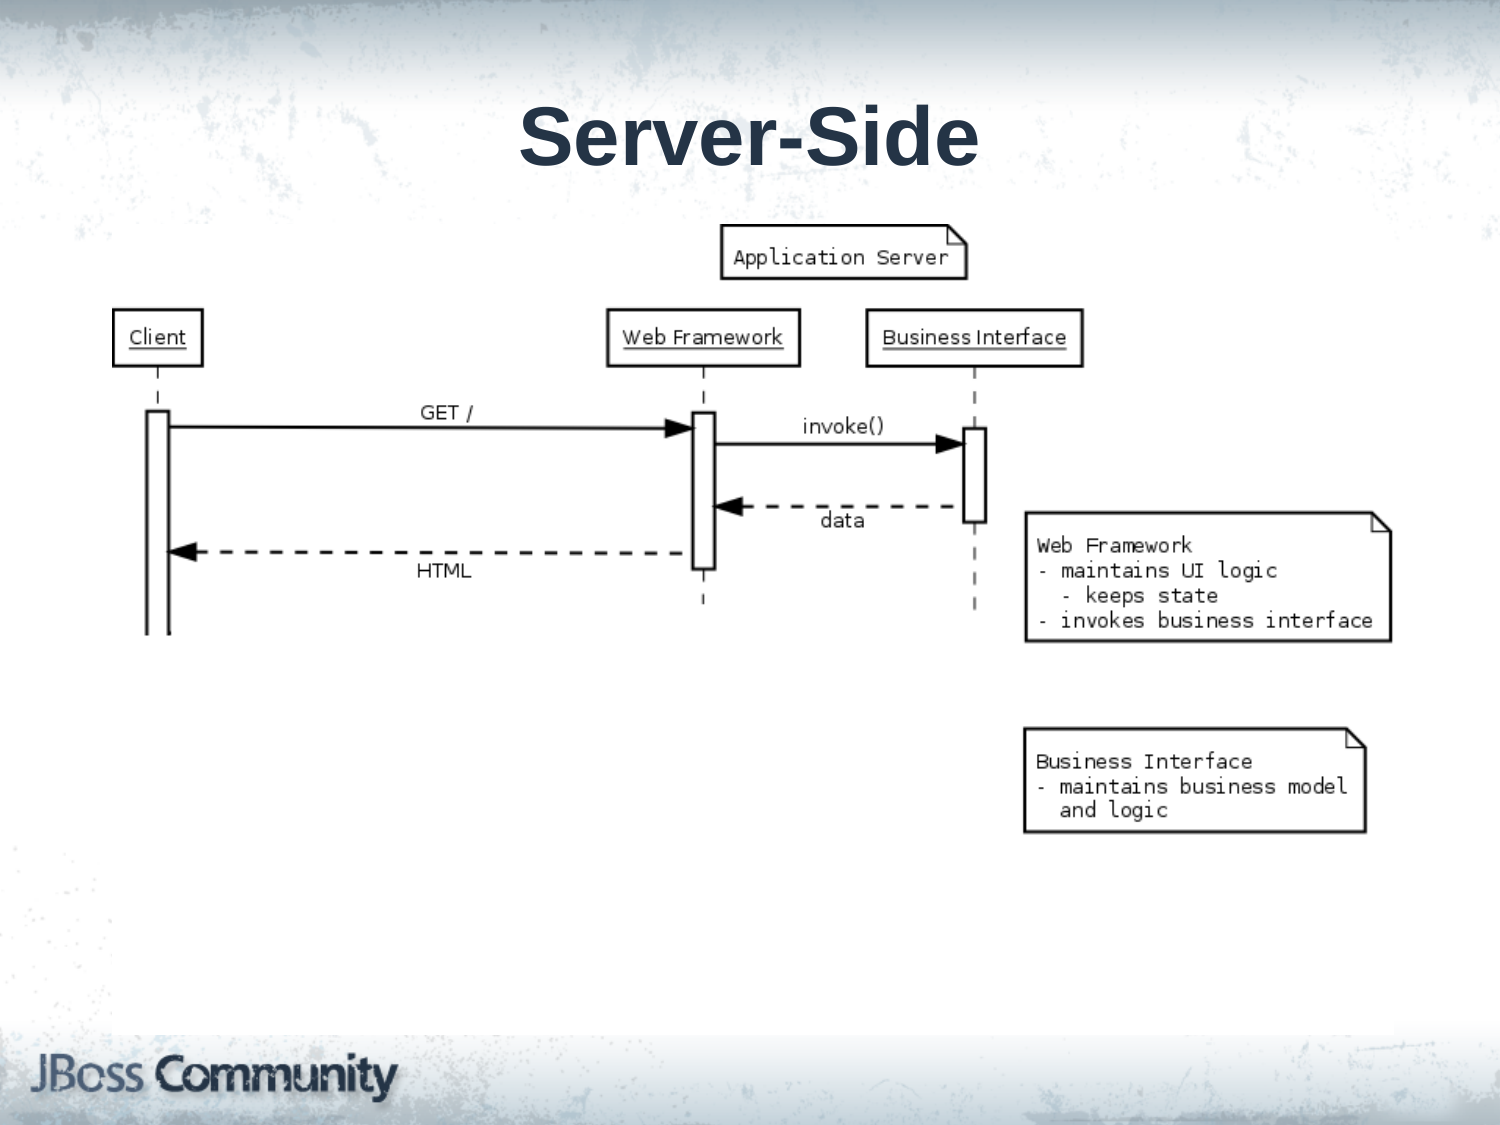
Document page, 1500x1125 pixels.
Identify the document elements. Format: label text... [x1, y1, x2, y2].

picture [0, 0, 1500, 1125]
title Server-Side [112, 38, 1388, 224]
